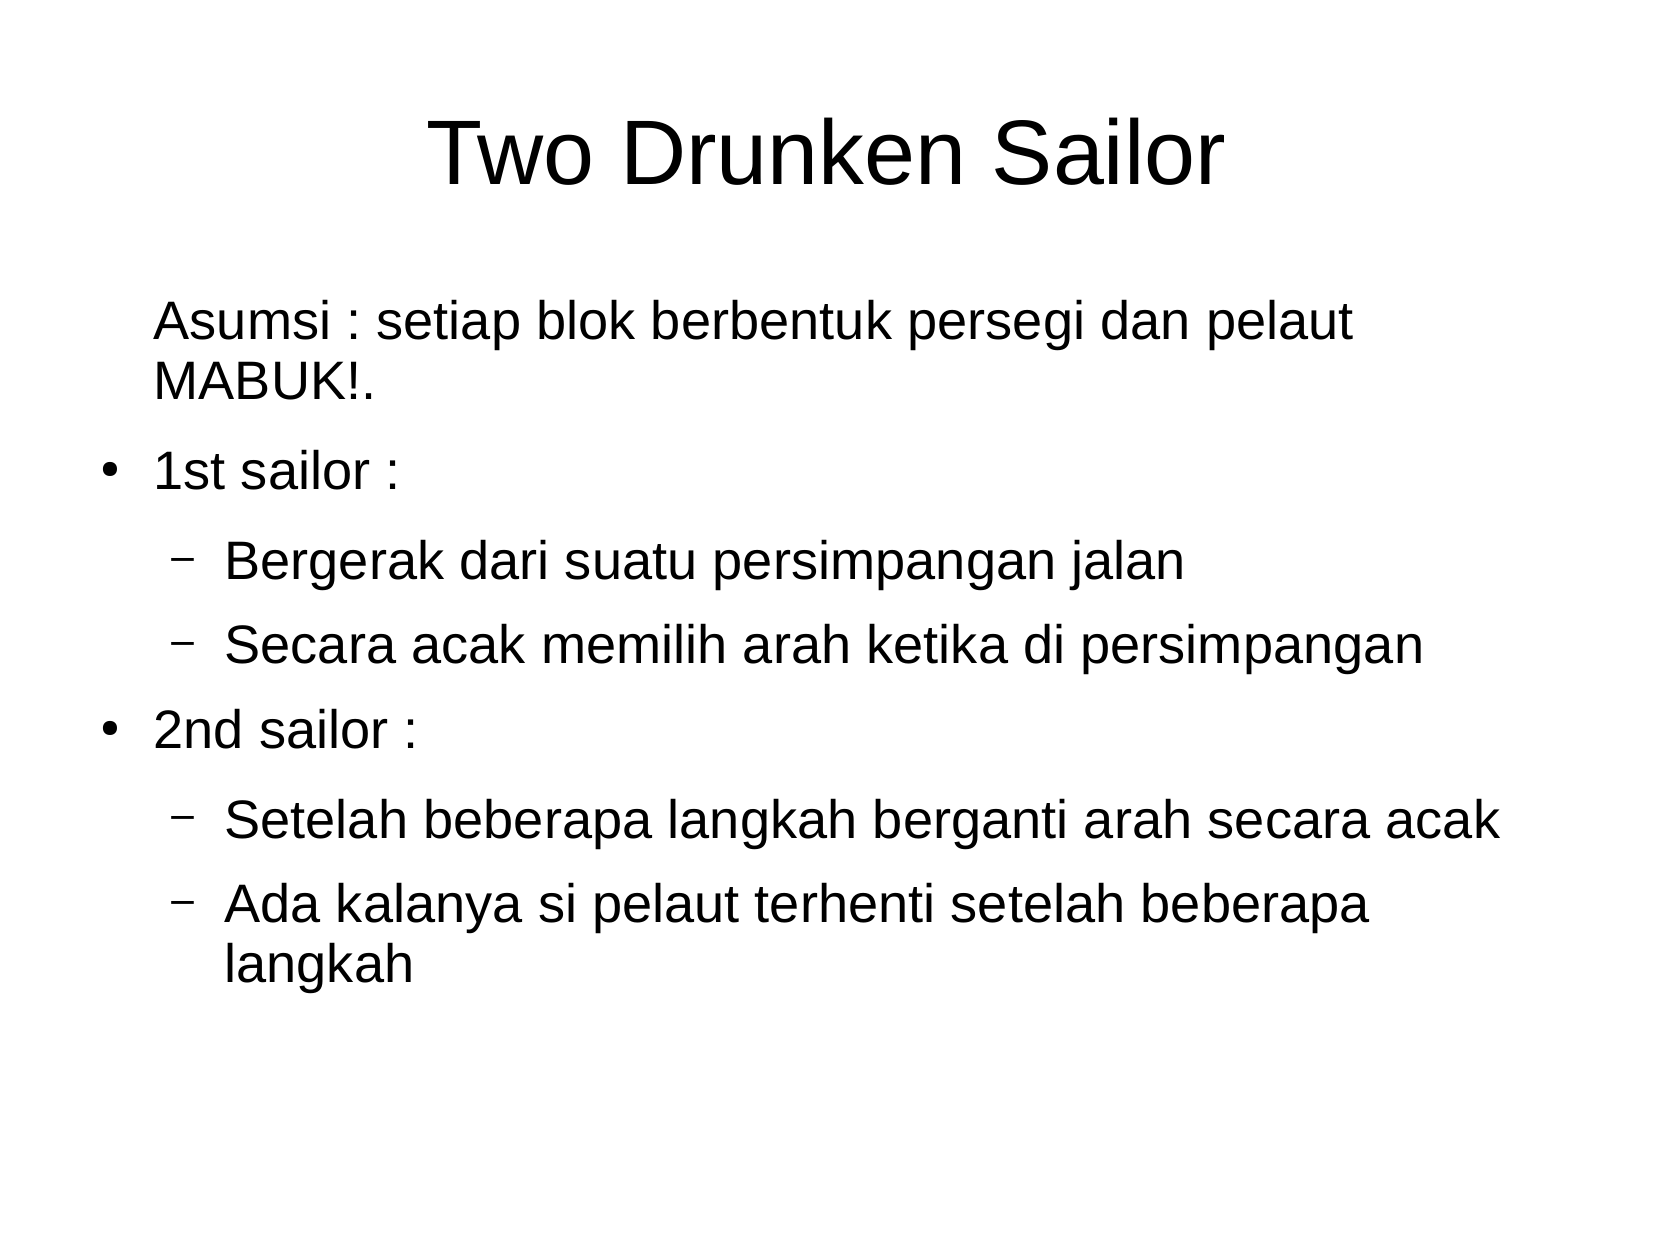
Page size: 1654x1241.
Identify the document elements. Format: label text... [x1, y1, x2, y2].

list Asumsi : setiap blok berbentuk persegi dan pelaut MABUK!. 1st sailor : Bergerak dari suatu persimpangan jalan Secara acak memilih arah ketika di persimpangan 2nd sailor : Setelah beberapa langkah berganti arah secara acak Ada kalanya si pelaut terhenti setelah beberapa langkah [82, 290, 1538, 1010]
title Two Drunken Sailor [82, 49, 1571, 257]
